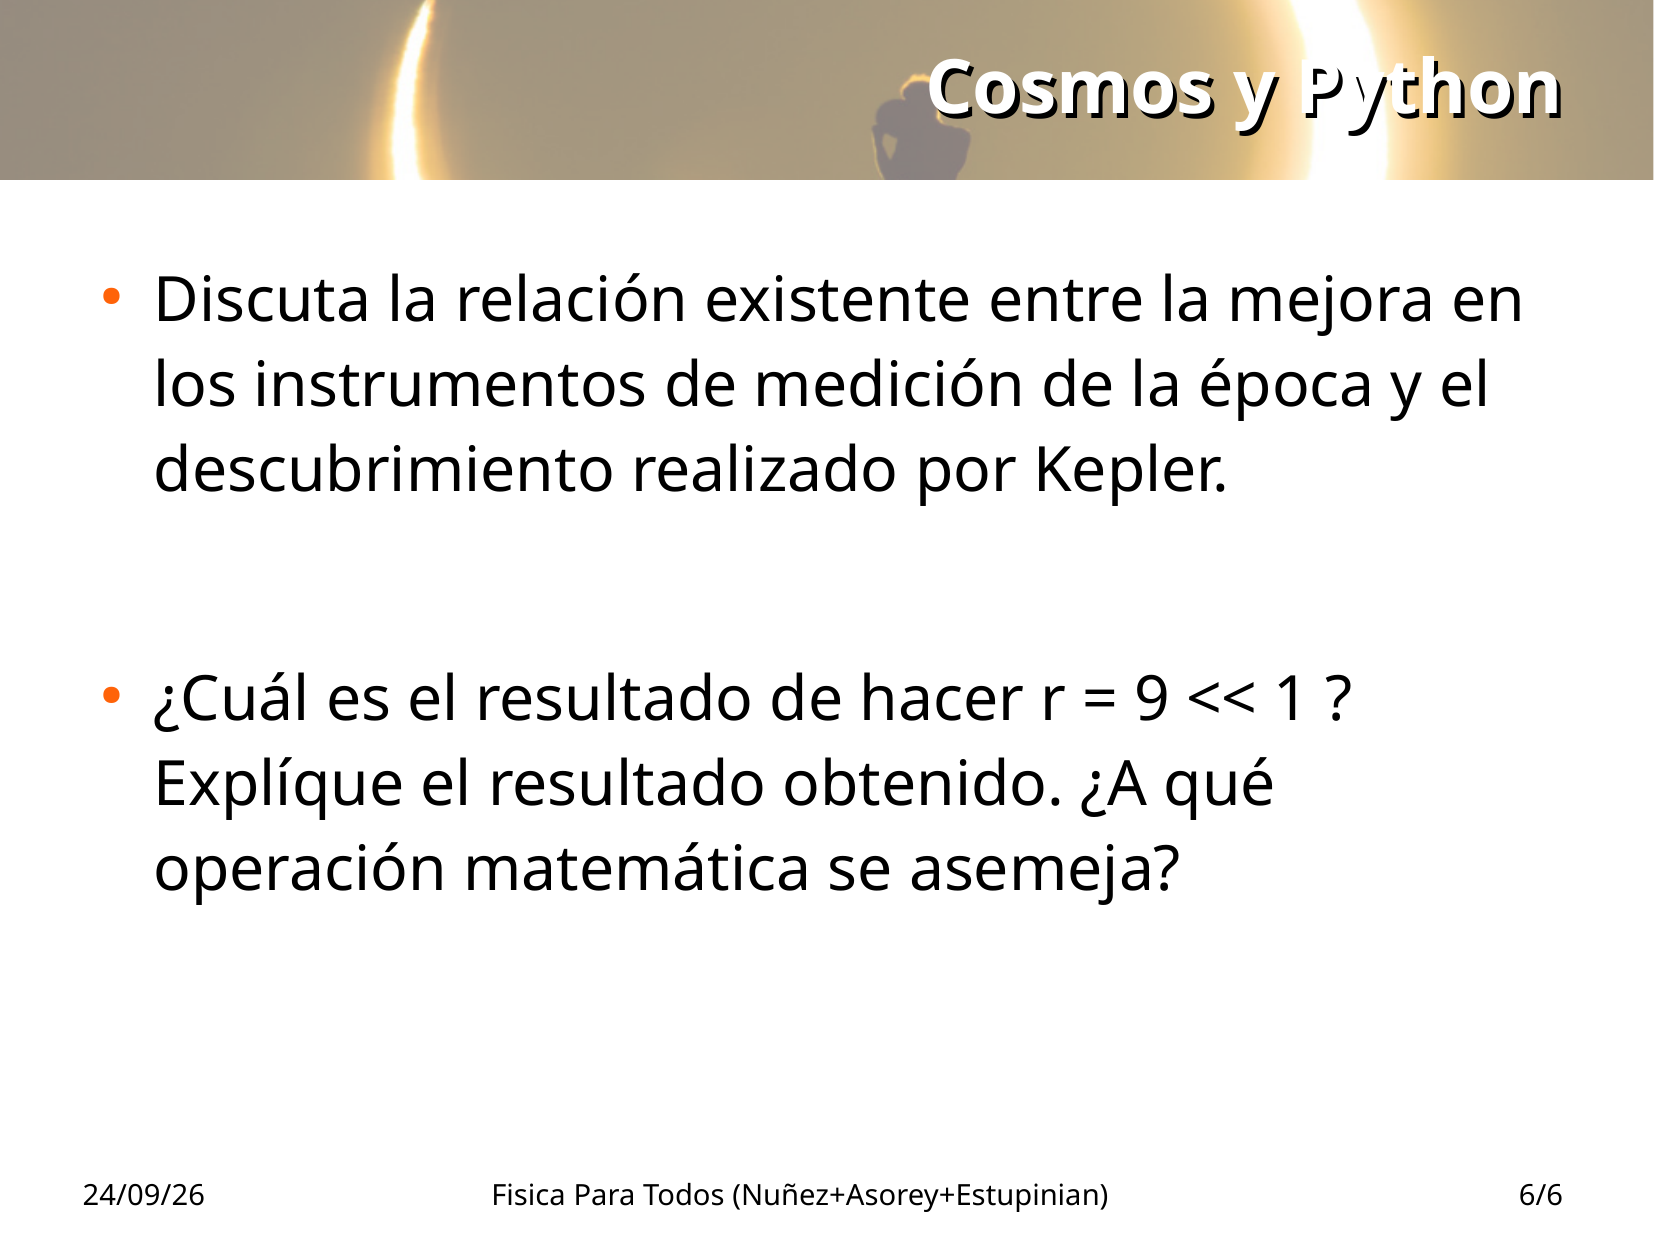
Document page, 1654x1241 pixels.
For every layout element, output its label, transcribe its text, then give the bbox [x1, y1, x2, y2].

picture [0, 0, 1654, 180]
title Cosmos y Python [75, 19, 1564, 151]
list Discuta la relación existente entre la mejora en los instrumentos de medición de la época y el descubrimiento realizado por Kepler. ¿Cuál es el resultado de hacer r = 9 << 1 ? Explíque el resultado obtenido. ¿A qué operación matemática se asemeja? [82, 255, 1571, 975]
